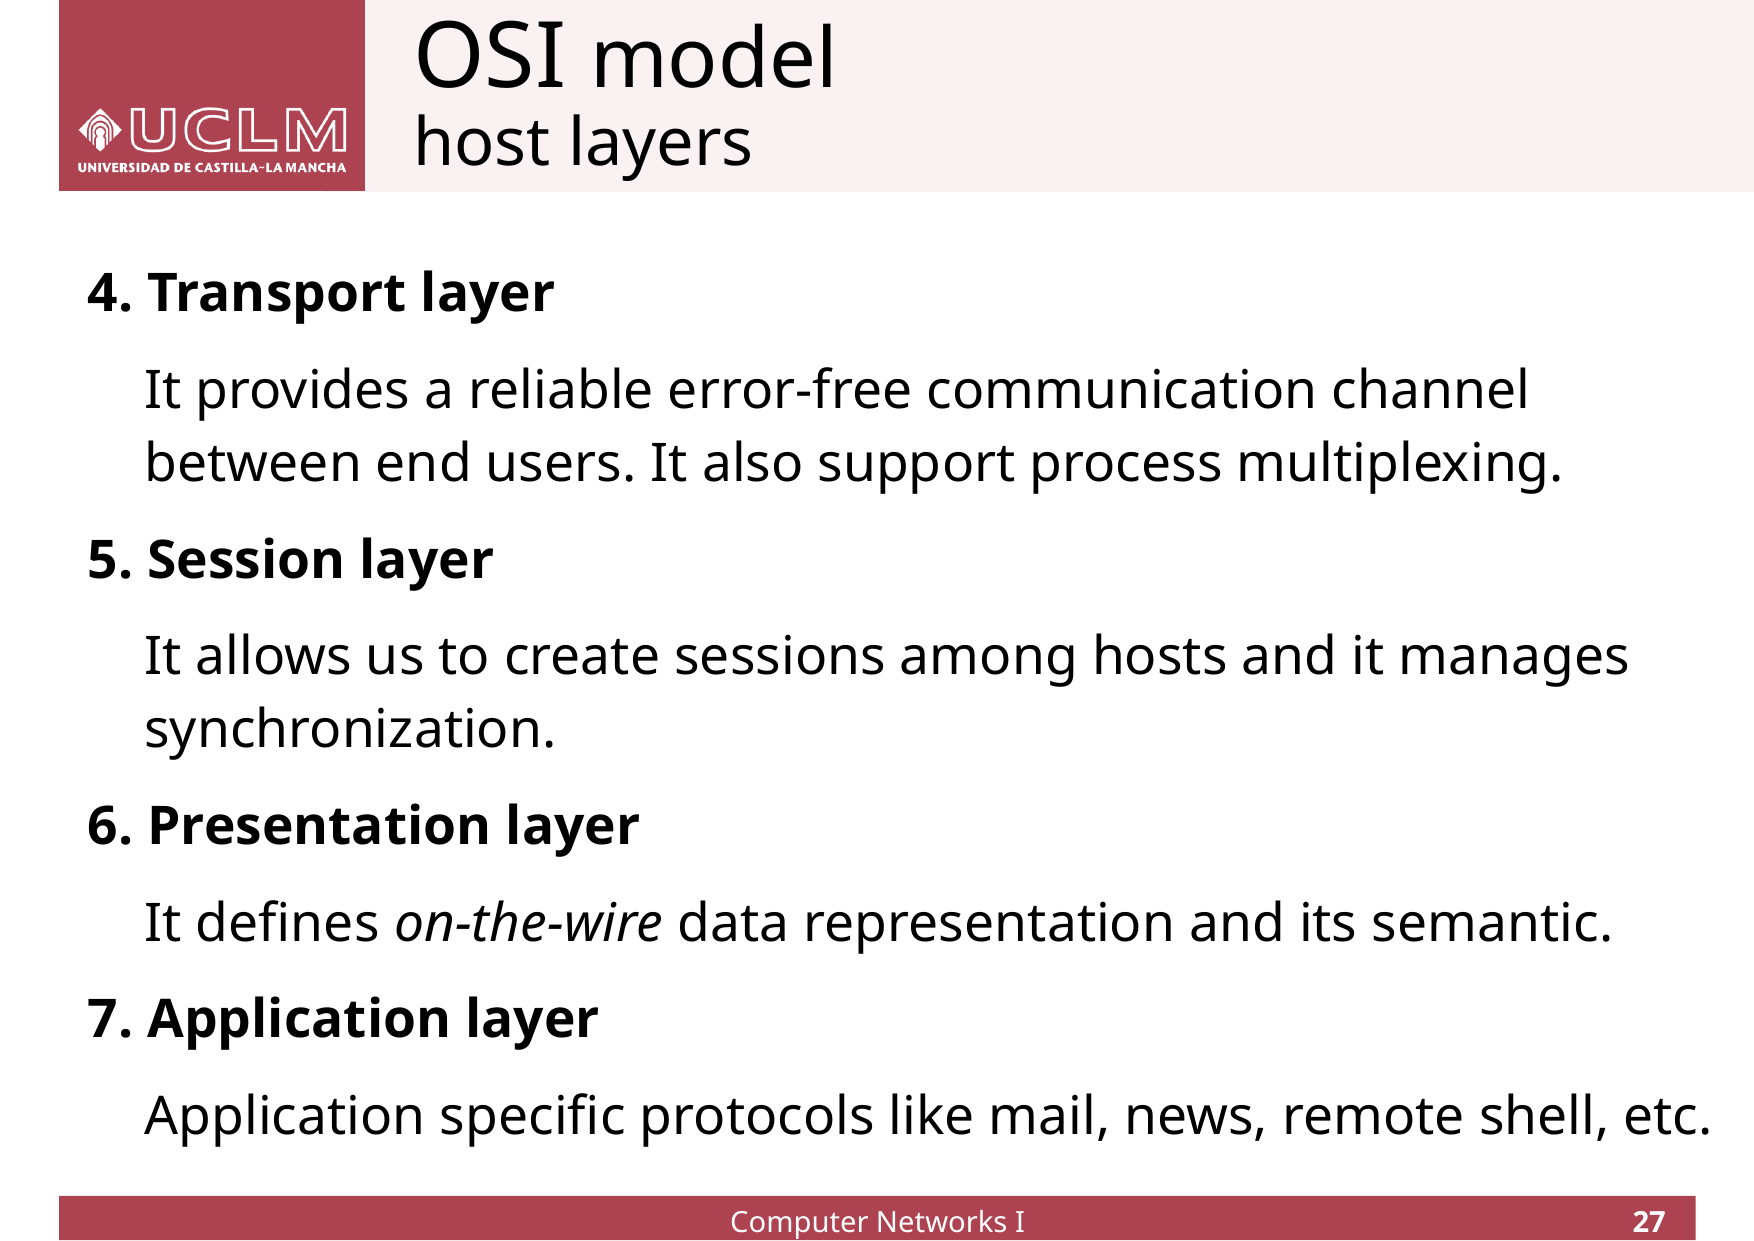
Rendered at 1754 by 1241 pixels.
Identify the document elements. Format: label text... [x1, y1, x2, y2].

picture [59, 0, 365, 191]
list 4. Transport layer It provides a reliable error-free communication channel between end users. It also support process multiplexing. 5. Session layer It allows us to create sessions among hosts and it manages synchronization. 6. Presentation layer It defines on-the-wire data representation and its semantic. 7. Application layer Application specific protocols like mail, news, remote shell, etc. [87, 254, 1720, 1167]
title OSI model host layers [413, 0, 1667, 198]
